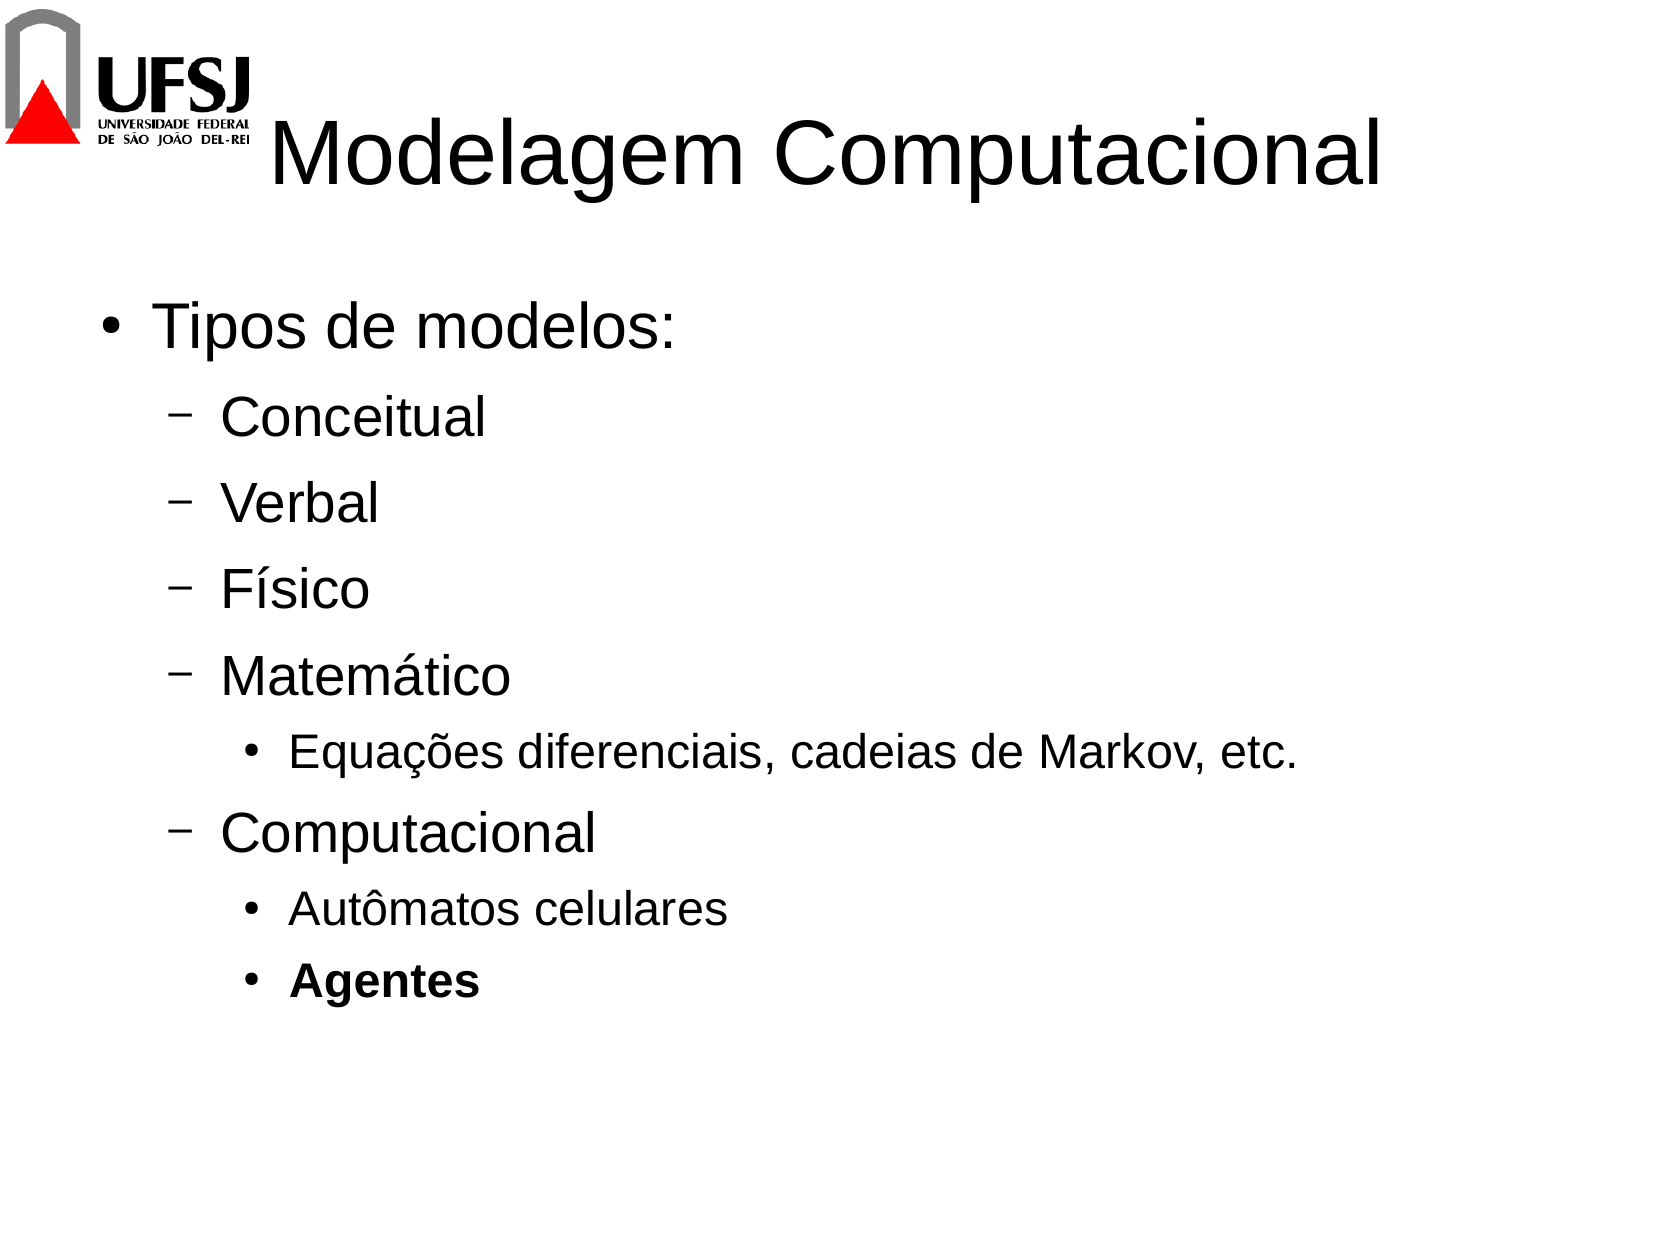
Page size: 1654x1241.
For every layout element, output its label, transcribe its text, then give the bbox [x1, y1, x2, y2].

picture [5, 9, 249, 146]
title Modelagem Computacional [82, 49, 1571, 257]
list Tipos de modelos: Conceitual Verbal Físico Matemático Equações diferenciais, cadeias de Markov, etc. Computacional Autômatos celulares Agentes [82, 290, 1571, 1010]
